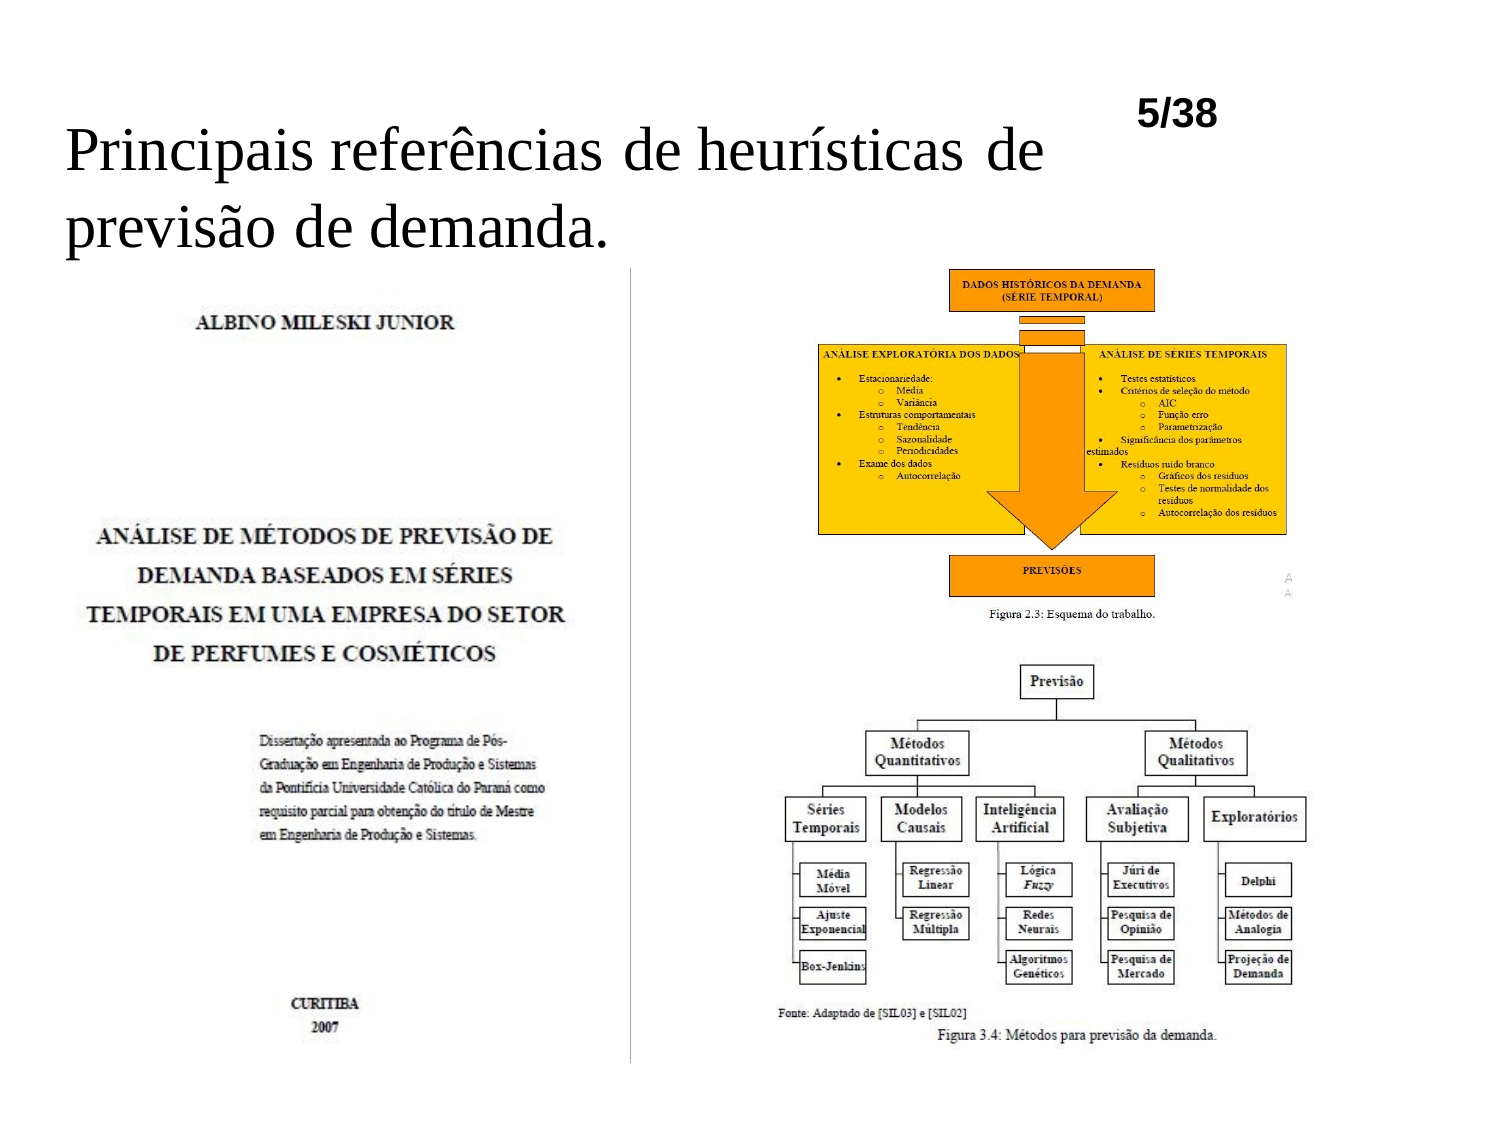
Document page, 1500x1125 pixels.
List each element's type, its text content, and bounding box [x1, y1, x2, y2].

text_box Principais referências de heurísticas de [51, 97, 1449, 223]
text_box 5/38 [1122, 82, 1335, 144]
text_box [767, 637, 1339, 1058]
text_box [51, 267, 631, 1064]
text_box [813, 247, 1293, 621]
text_box previsão de demanda. [63, 223, 797, 264]
